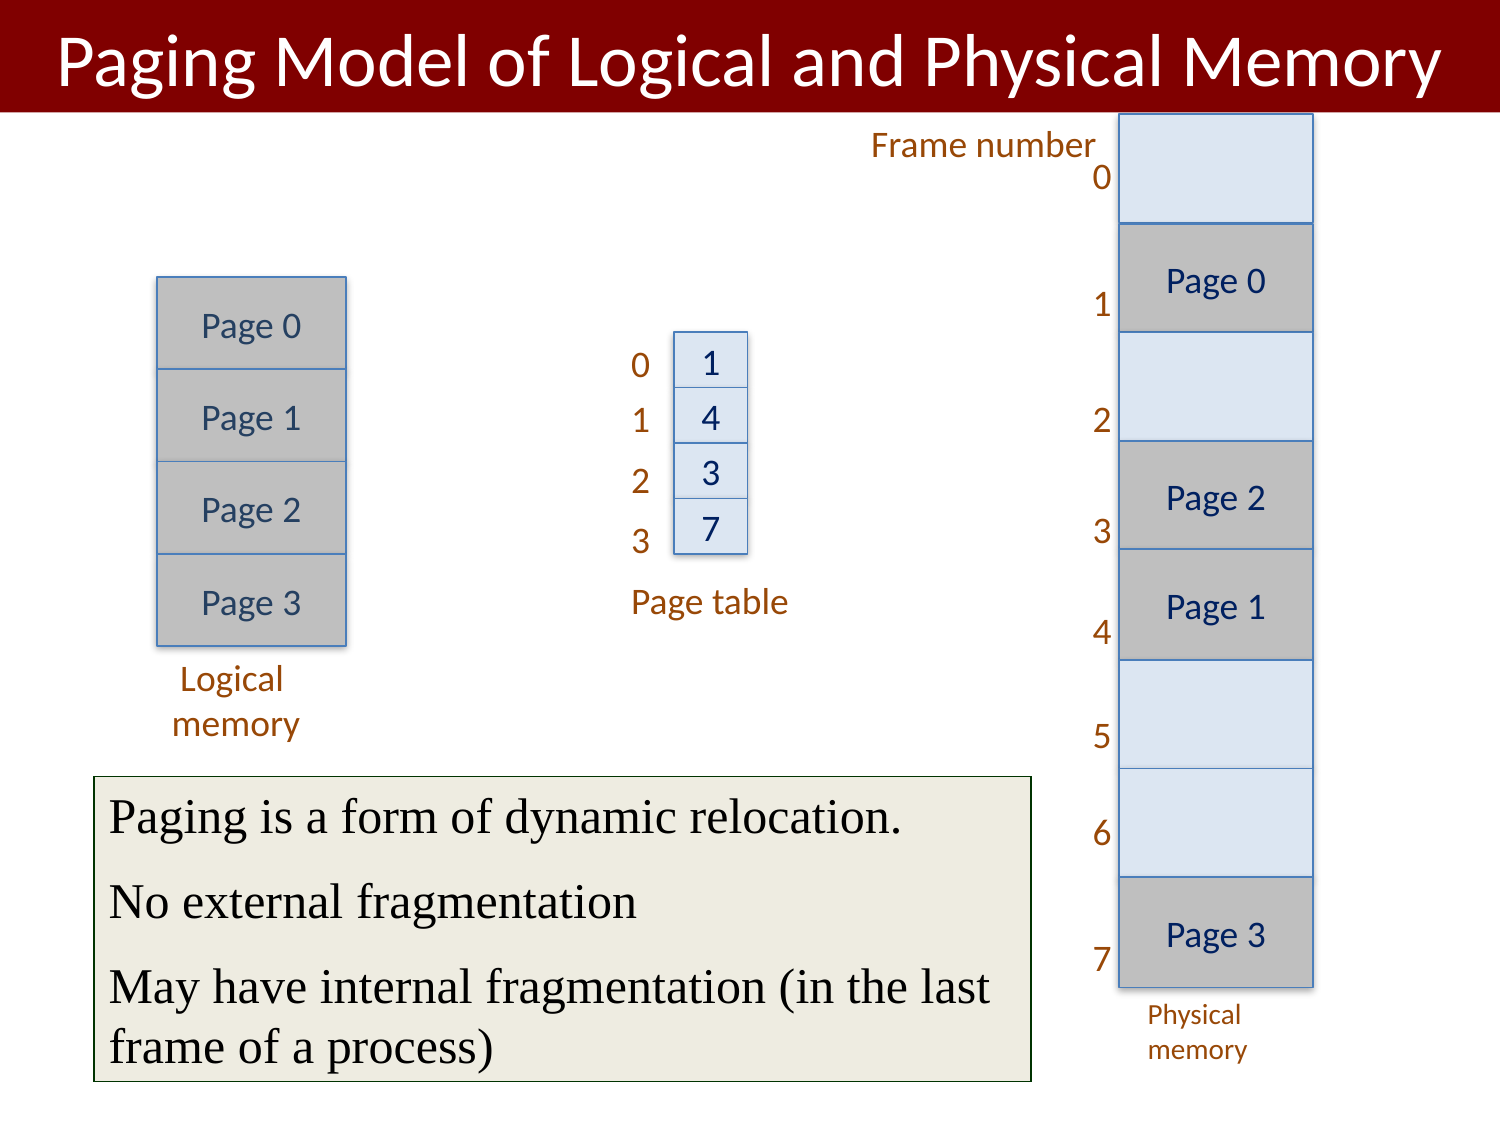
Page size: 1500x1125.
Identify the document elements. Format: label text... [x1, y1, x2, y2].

text_box 5 [1077, 703, 1161, 764]
text_box Physical memory [1133, 987, 1327, 1073]
text_box [1119, 660, 1313, 876]
text_box 2 [1077, 387, 1161, 448]
title Paging Model of Logical and Physical Memory [0, 0, 1500, 113]
text_box 2 [616, 448, 674, 508]
text_box 3 [674, 443, 748, 498]
text_box Page 1 [1119, 549, 1313, 660]
text_box 0 [1077, 144, 1161, 205]
text_box 7 [1077, 927, 1161, 987]
text_box Page 0 [156, 276, 347, 369]
text_box Logical memory [156, 646, 347, 751]
text_box 4 [674, 387, 748, 443]
text_box 1 [616, 387, 674, 448]
text_box 1 [1077, 271, 1161, 332]
text_box Page 3 [156, 553, 347, 646]
text_box 6 [1077, 800, 1161, 861]
text_box 0 [616, 332, 674, 387]
text_box Frame number [856, 112, 1134, 172]
text_box Page 0 [1119, 223, 1313, 332]
text_box Page 2 [156, 461, 347, 553]
text_box 1 [674, 332, 748, 387]
text_box 3 [1077, 498, 1161, 559]
text_box Page table [616, 569, 845, 630]
text_box Page 1 [156, 369, 347, 461]
text_box Page 2 [1119, 440, 1313, 549]
text_box [1119, 114, 1313, 223]
text_box Page 3 [1119, 876, 1313, 987]
text_box Paging is a form of dynamic relocation. No external fragmentation May have internal fragmentation (in the last frame of a process) [93, 776, 1032, 1082]
text_box [1119, 332, 1313, 440]
text_box 7 [674, 498, 748, 554]
text_box 3 [616, 508, 674, 569]
text_box 4 [1077, 599, 1161, 660]
